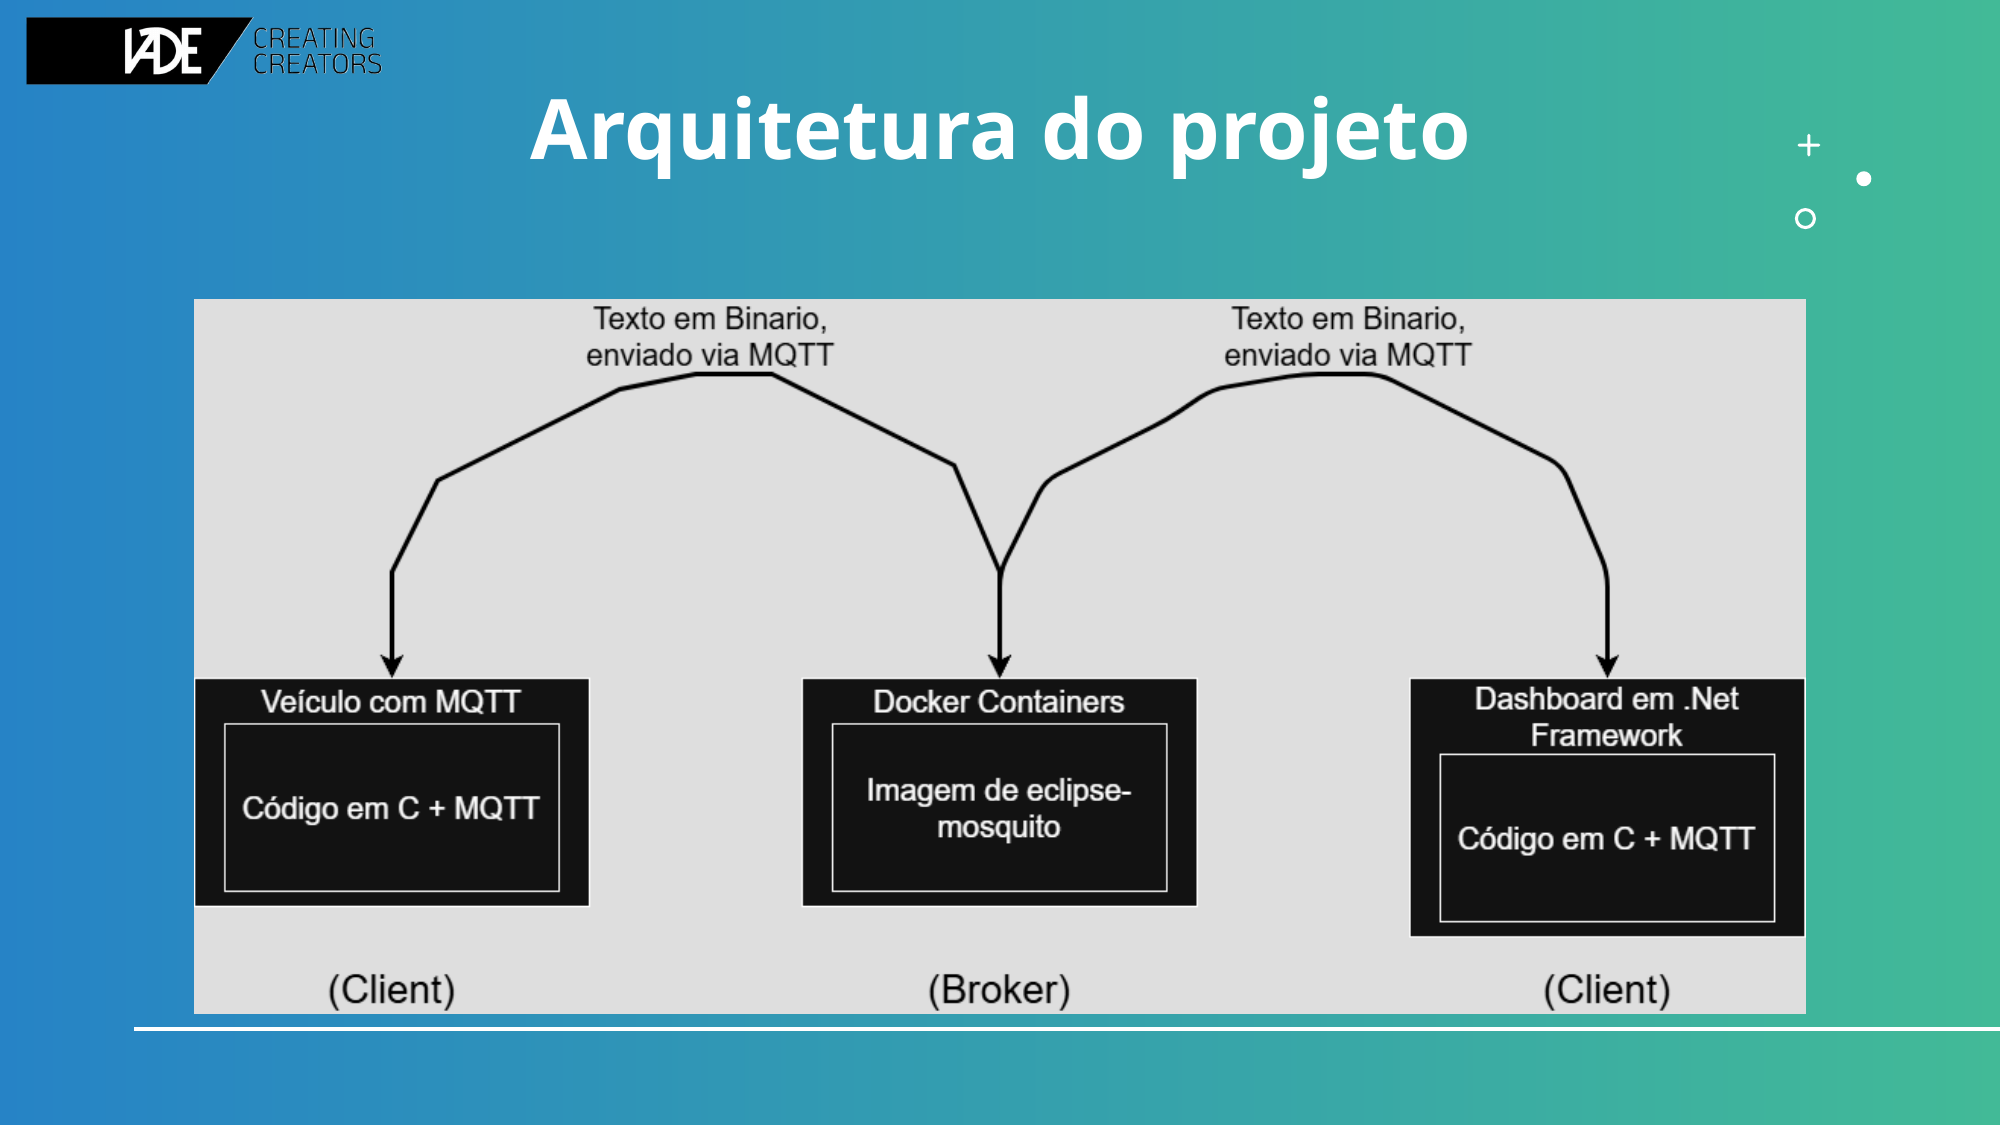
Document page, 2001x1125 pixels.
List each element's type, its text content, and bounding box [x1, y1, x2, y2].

title Arquitetura do projeto [317, 4, 1685, 186]
picture [194, 299, 1806, 1014]
picture [21, 15, 391, 85]
text_box [0, 0, 2000, 1125]
